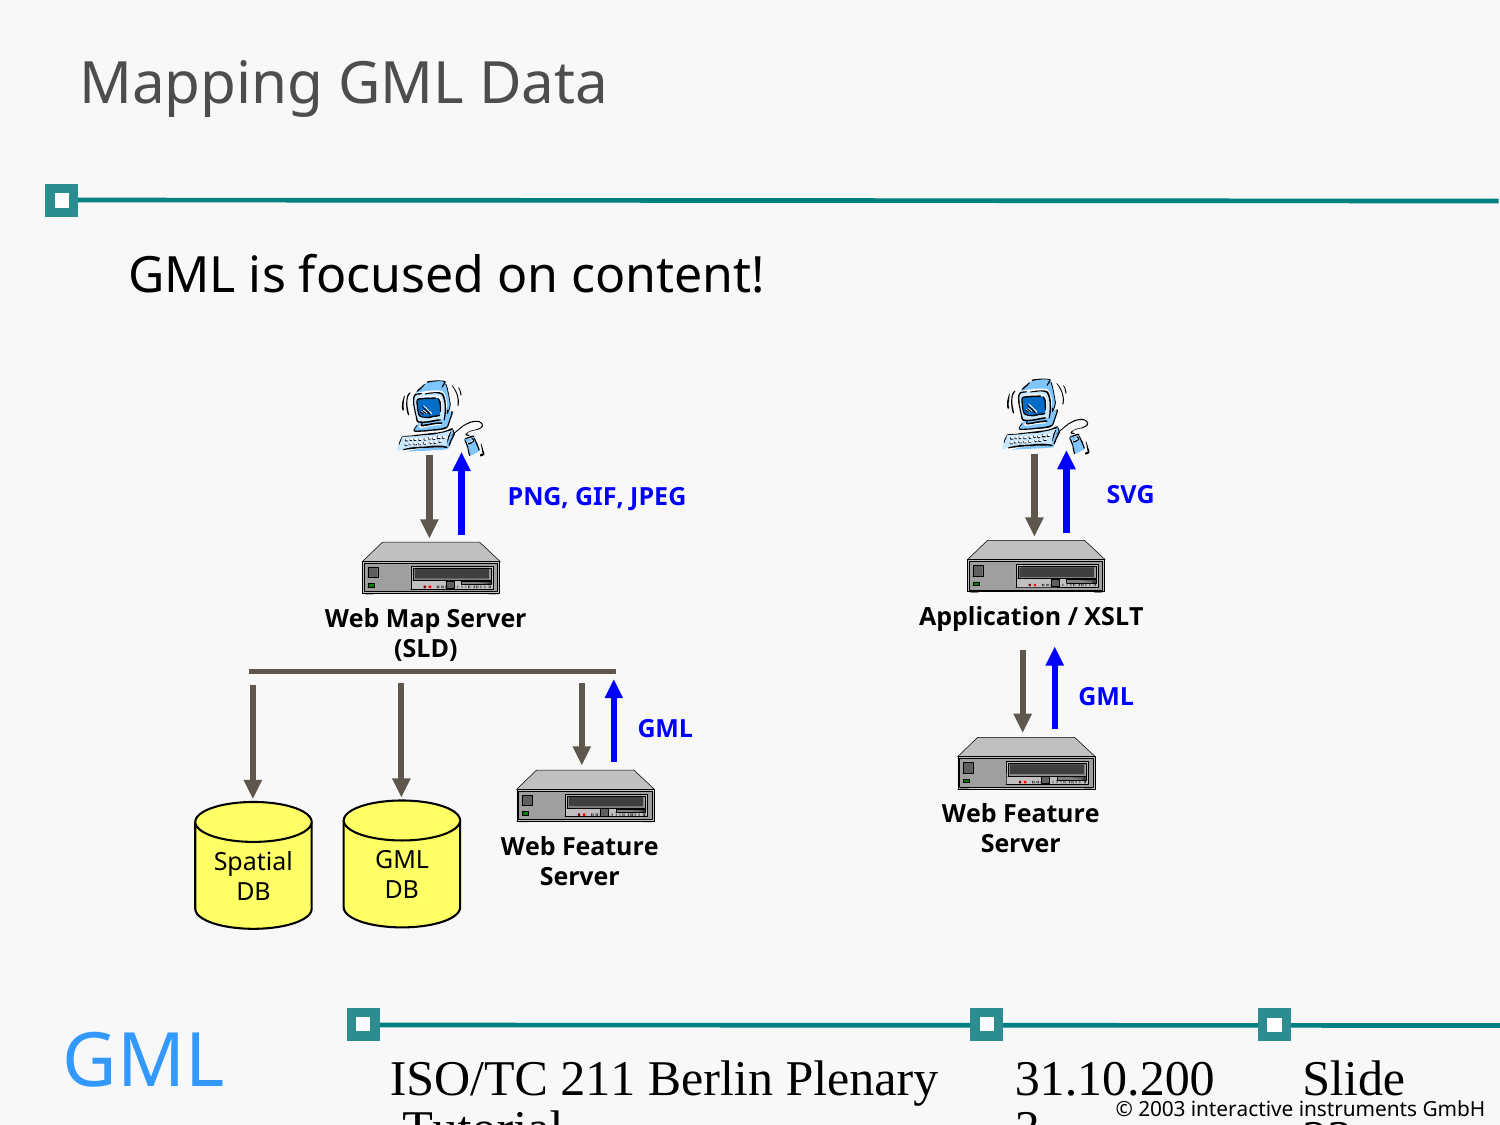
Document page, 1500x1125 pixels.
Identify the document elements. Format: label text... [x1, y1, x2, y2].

text_box [406, 392, 411, 416]
text_box [970, 562, 1102, 590]
text_box [1011, 390, 1016, 414]
text_box Web Feature Server [941, 797, 1100, 858]
text_box Web Feature Server [500, 830, 659, 891]
text_box Application / XSLT [919, 600, 1145, 631]
text_box [1085, 441, 1090, 455]
text_box [960, 759, 1093, 787]
text_box [365, 543, 498, 561]
text_box [959, 757, 1095, 789]
text_box [480, 443, 485, 457]
text_box [960, 738, 1093, 756]
text_box [970, 541, 1102, 559]
text_box [519, 771, 652, 789]
text_box [1056, 383, 1064, 405]
title Mapping GML Data [64, 37, 1427, 188]
text_box [451, 384, 459, 407]
text_box [401, 395, 405, 411]
text_box [1002, 378, 1089, 455]
text_box [519, 792, 652, 819]
text_box GML DB [343, 800, 461, 928]
text_box [968, 560, 1104, 591]
text_box GML is focused on content! [113, 234, 781, 310]
text_box [518, 790, 654, 821]
text_box Spatial DB [195, 801, 312, 929]
text_box GML [637, 712, 694, 743]
text_box Web Map Server (SLD) [324, 602, 527, 663]
text_box GML [1078, 680, 1135, 711]
text_box PNG, GIF, JPEG [507, 480, 687, 511]
text_box [397, 380, 483, 456]
text_box [363, 562, 499, 593]
text_box SVG [1106, 478, 1155, 509]
